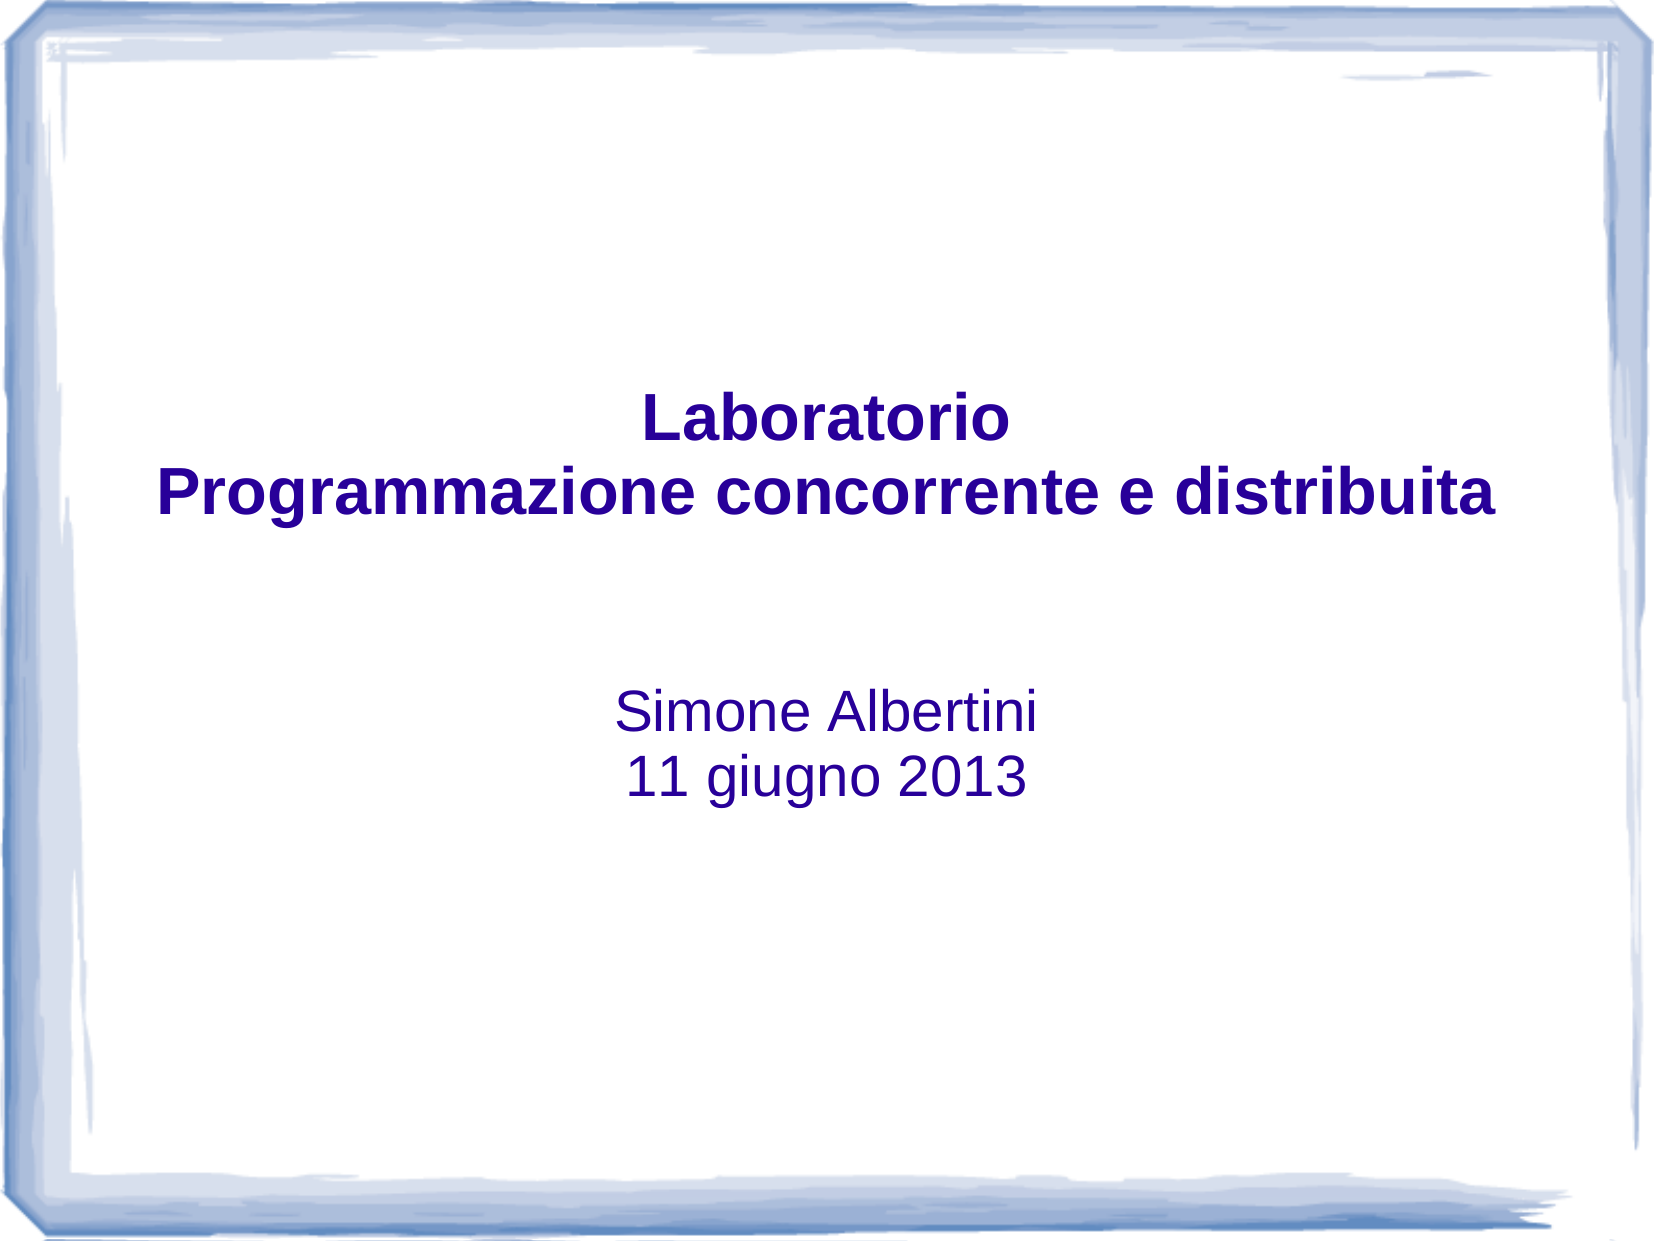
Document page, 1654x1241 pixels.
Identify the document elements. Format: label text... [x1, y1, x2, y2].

subtitle Laboratorio Programmazione concorrente e distribuita Simone Albertini 11 giugno 2013 [82, 96, 1571, 1092]
picture [0, 0, 1654, 1241]
